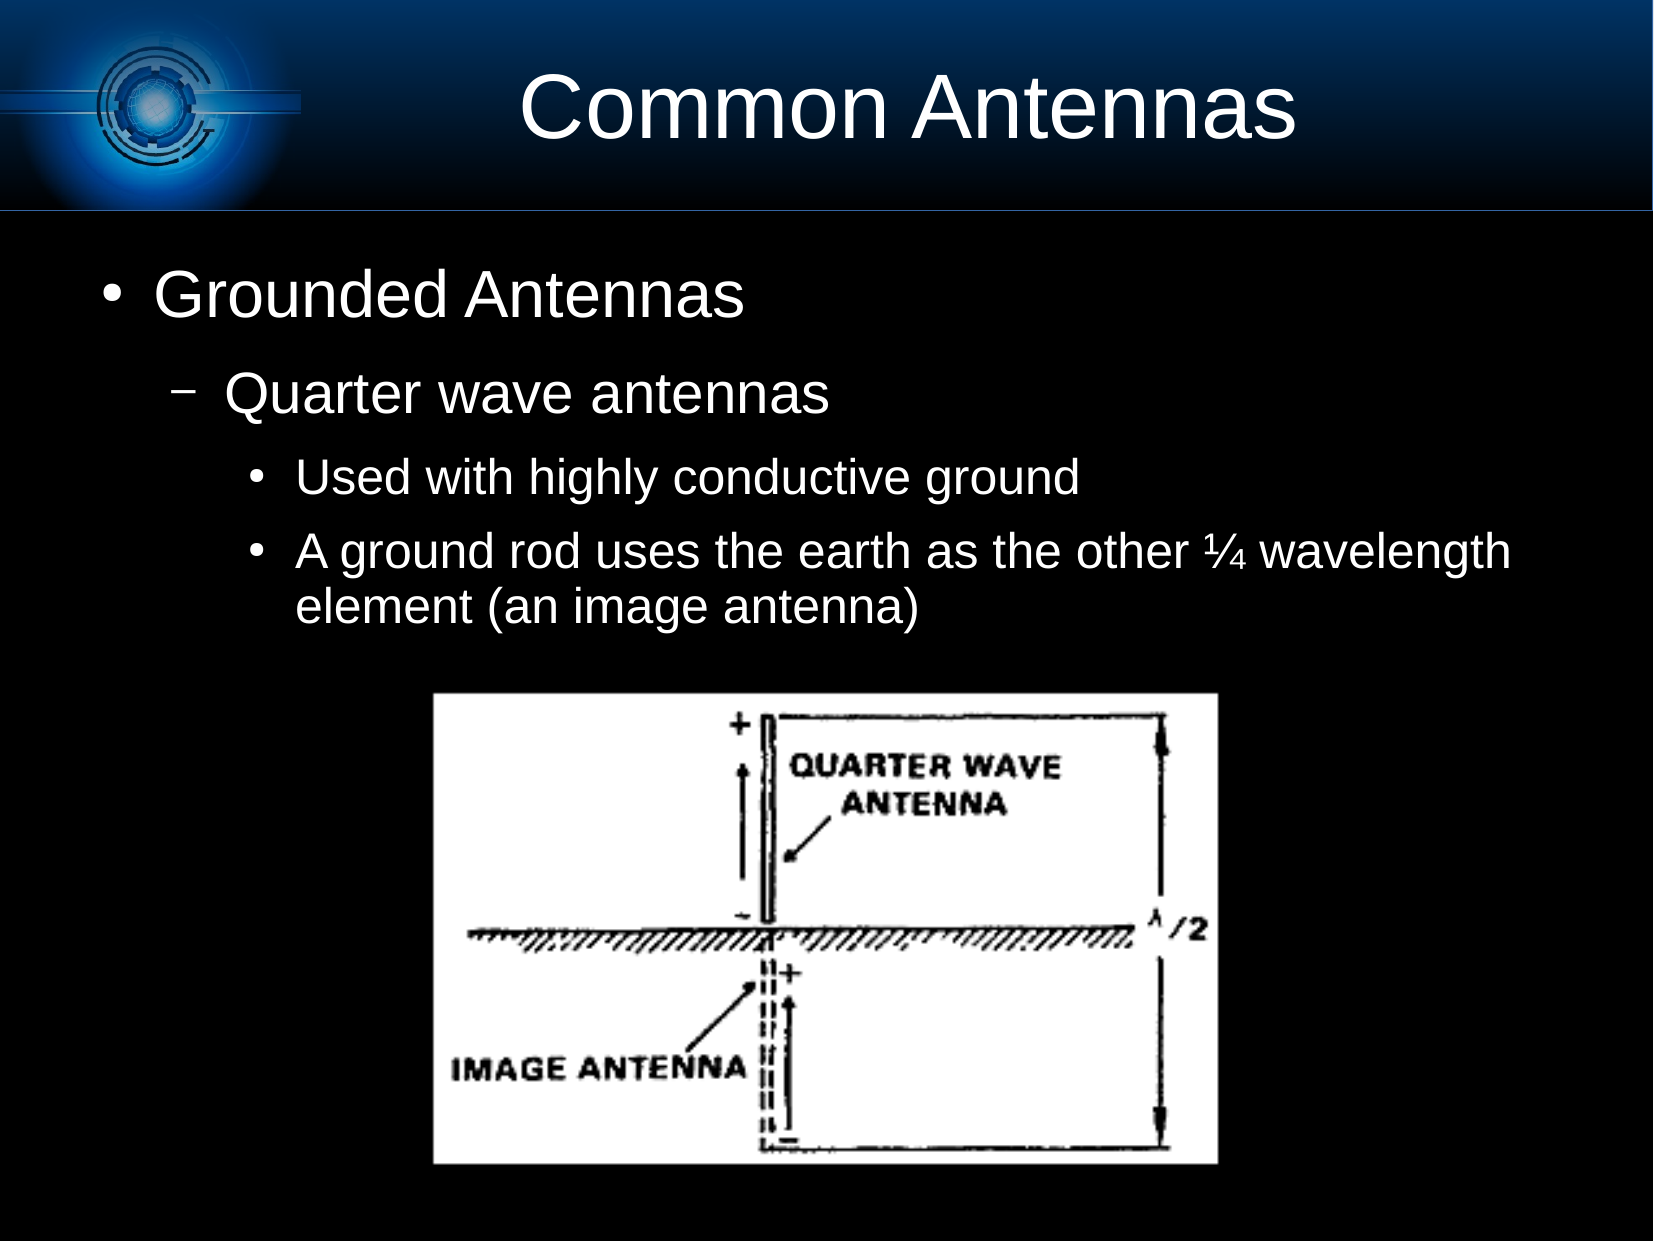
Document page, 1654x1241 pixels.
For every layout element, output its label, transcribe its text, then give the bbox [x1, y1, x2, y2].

title Common Antennas [165, 2, 1653, 211]
chart [429, 689, 1224, 1171]
list Grounded Antennas Quarter wave antennas Used with highly conductive ground A ground rod uses the earth as the other ¼ wavelength element (an image antenna) [82, 256, 1571, 1141]
picture [0, 87, 165, 210]
